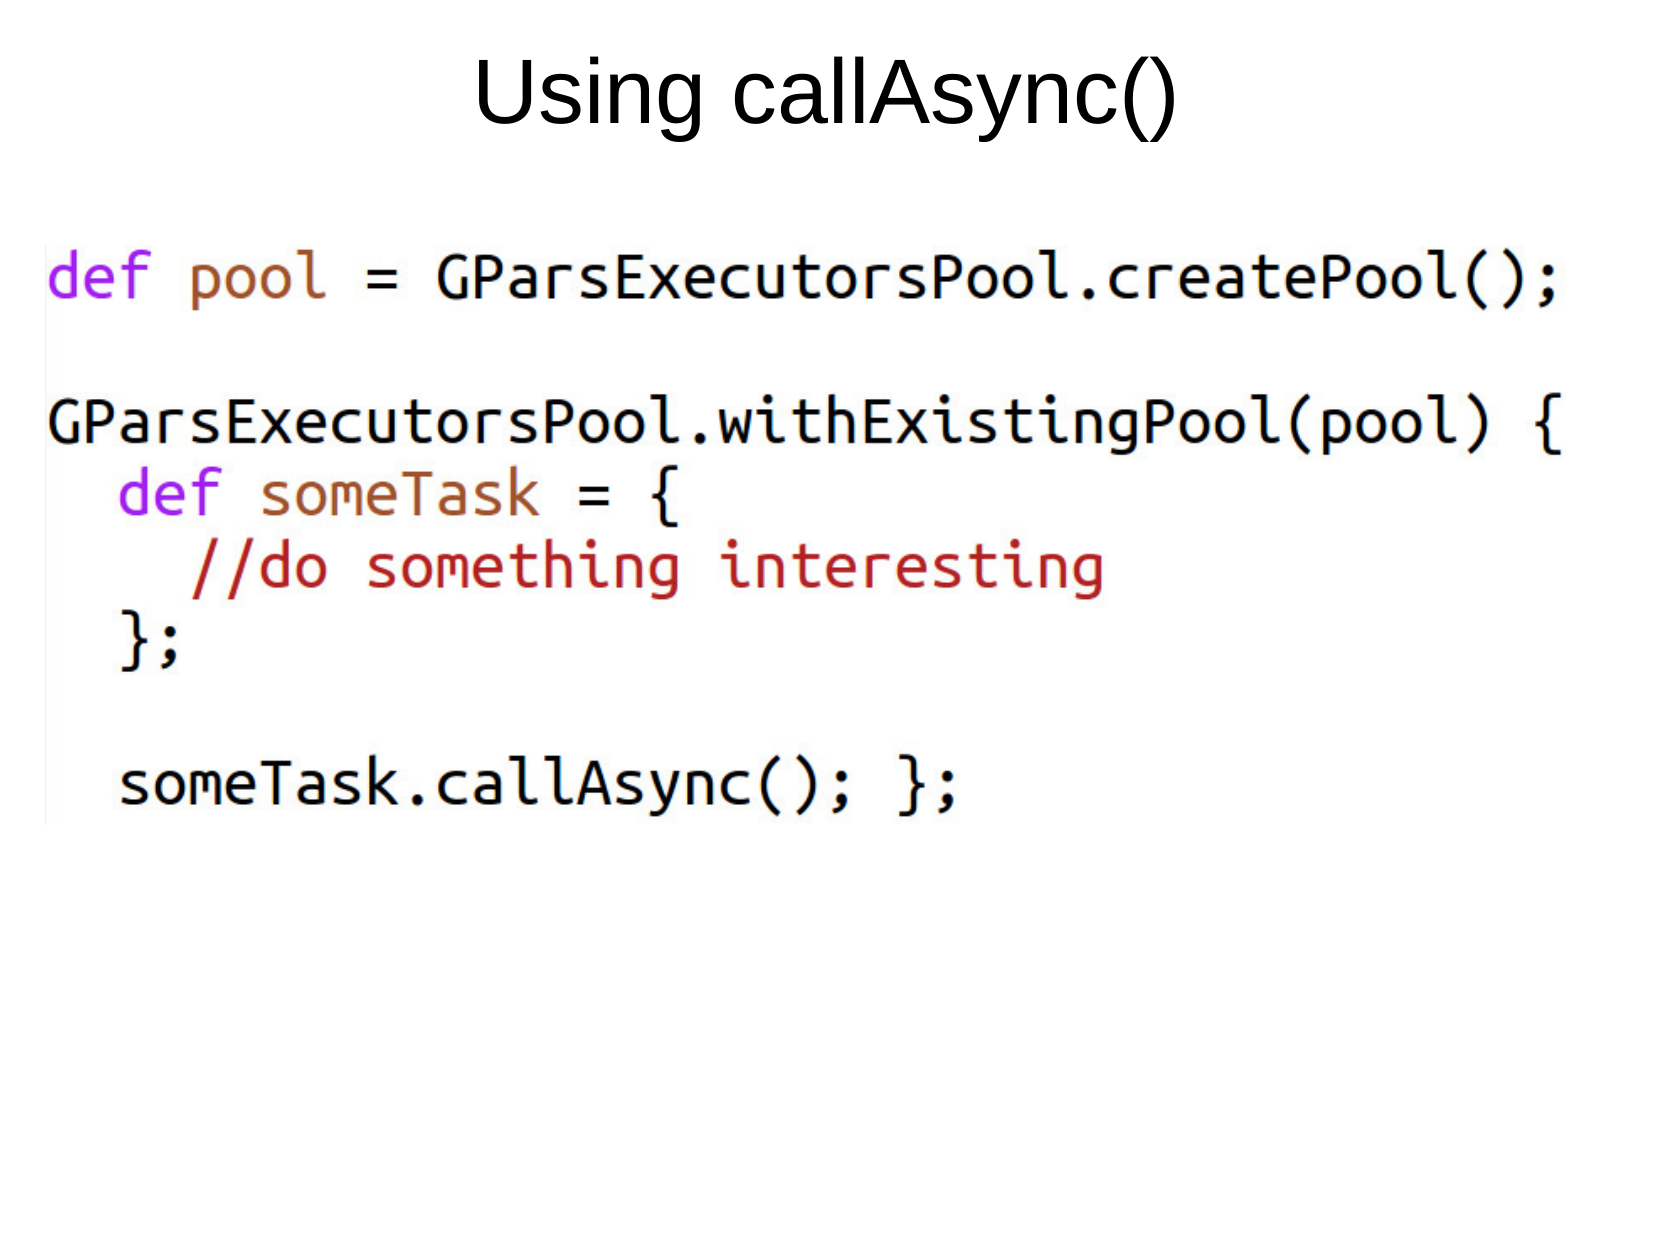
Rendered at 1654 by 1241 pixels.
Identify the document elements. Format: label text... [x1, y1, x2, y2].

picture [45, 245, 1576, 826]
title Using callAsync() [82, 40, 1571, 144]
